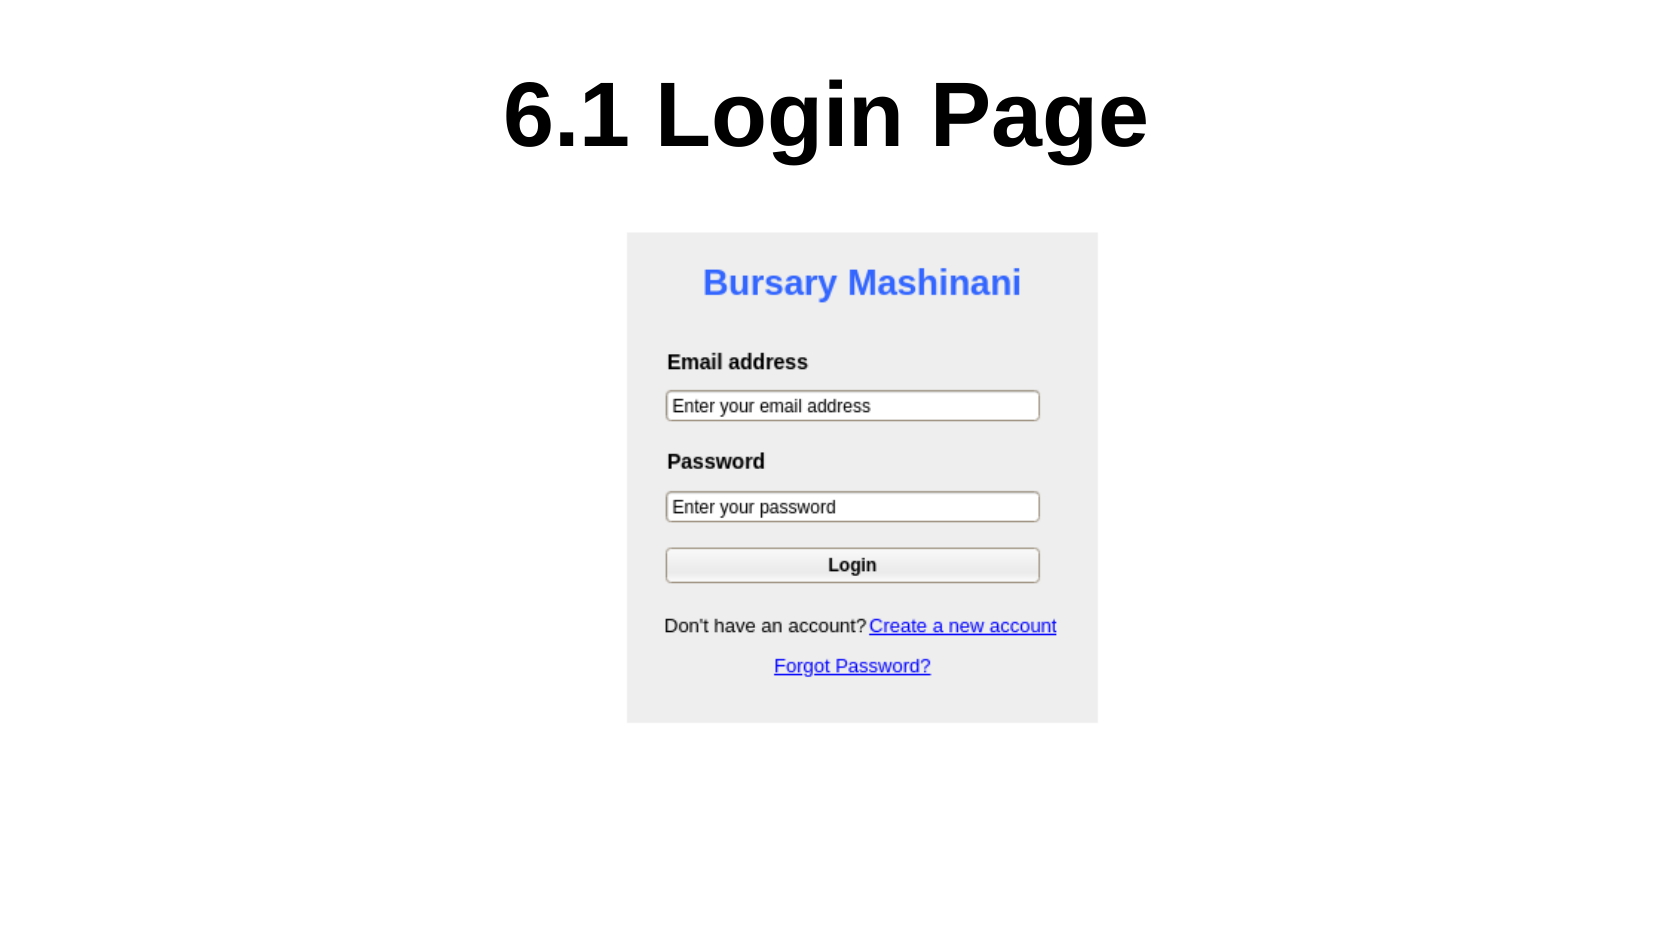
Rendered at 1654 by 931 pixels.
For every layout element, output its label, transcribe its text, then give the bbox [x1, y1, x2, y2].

picture [550, 197, 1161, 775]
title 6.1 Login Page [82, 37, 1571, 193]
